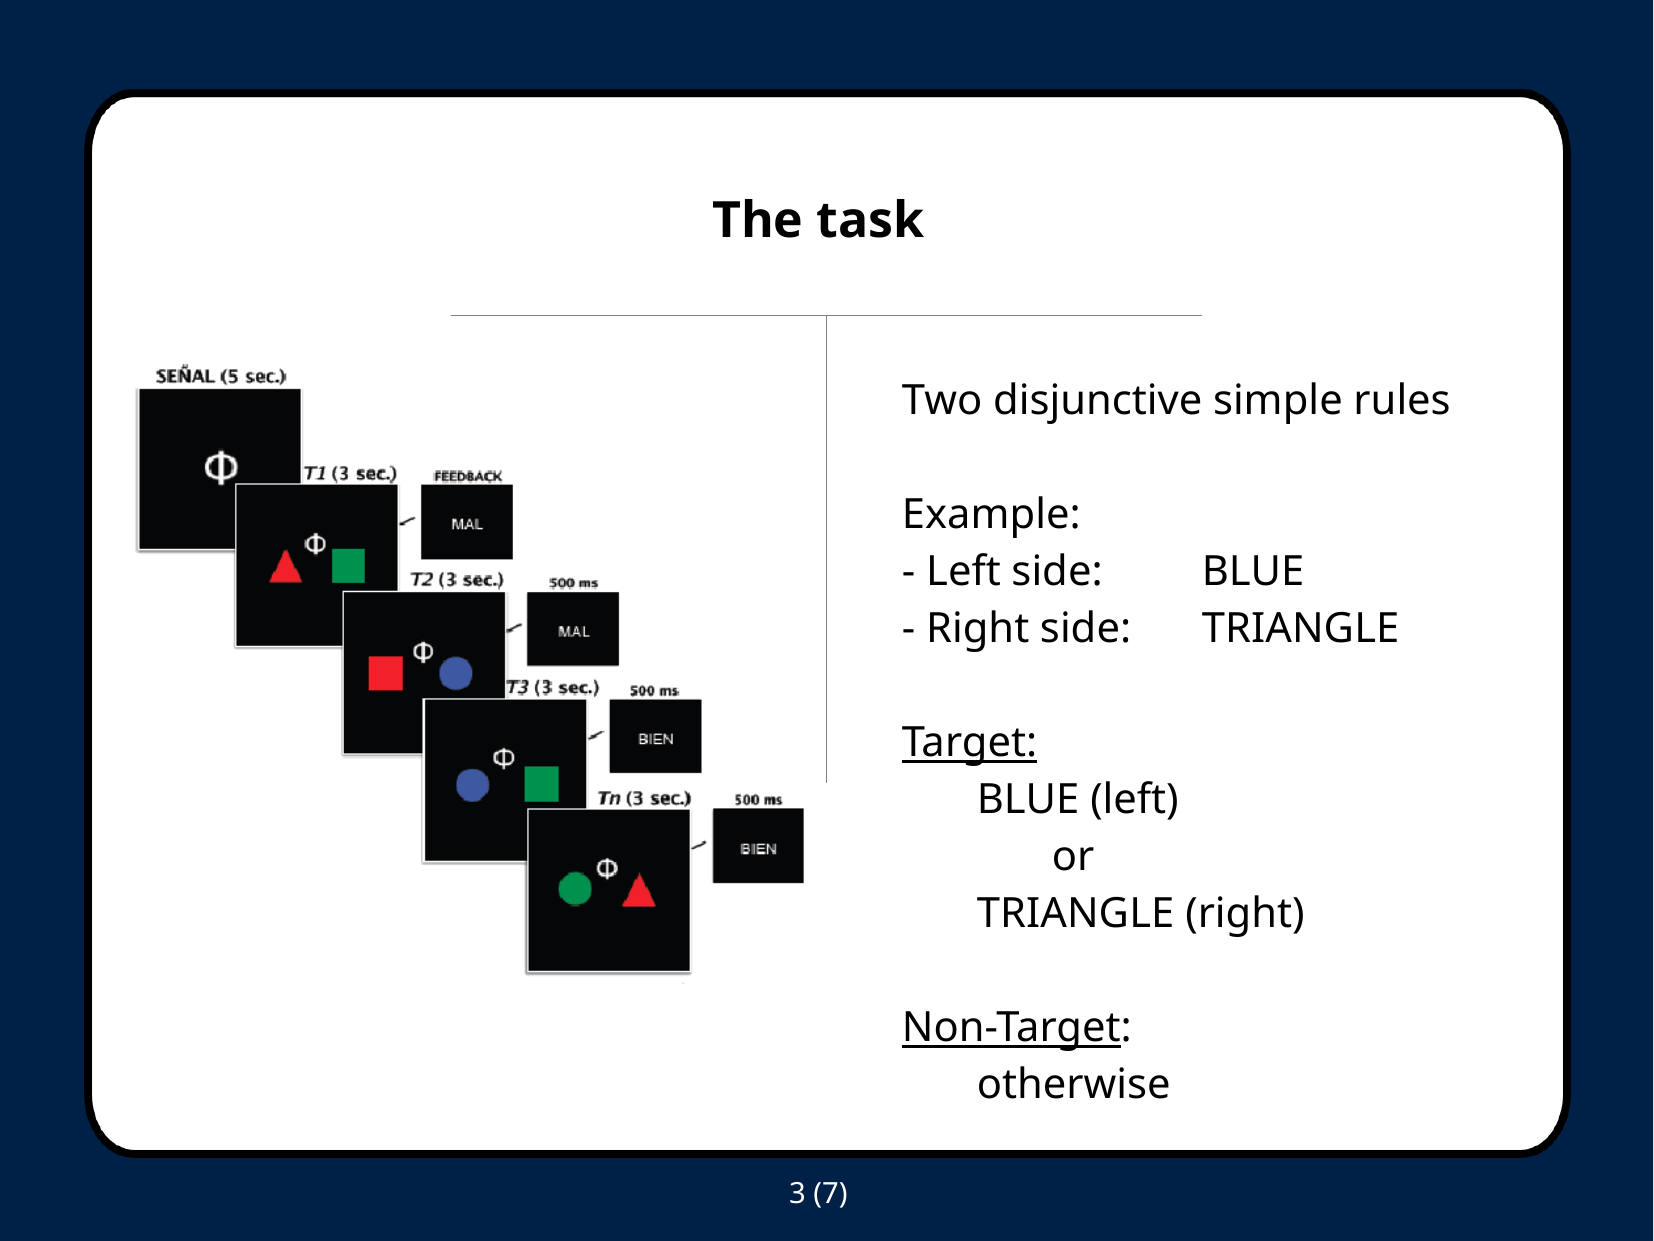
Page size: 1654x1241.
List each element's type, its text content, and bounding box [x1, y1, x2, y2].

title 3 (7) [74, 1170, 1562, 1214]
title The task [74, 188, 1562, 247]
title Two disjunctive simple rules Example: - Left side: BLUE - Right side: TRIANGLE Target: BLUE (left) or TRIANGLE (right) Non-Target: otherwise [901, 391, 1516, 1090]
picture [0, 0, 1654, 1241]
